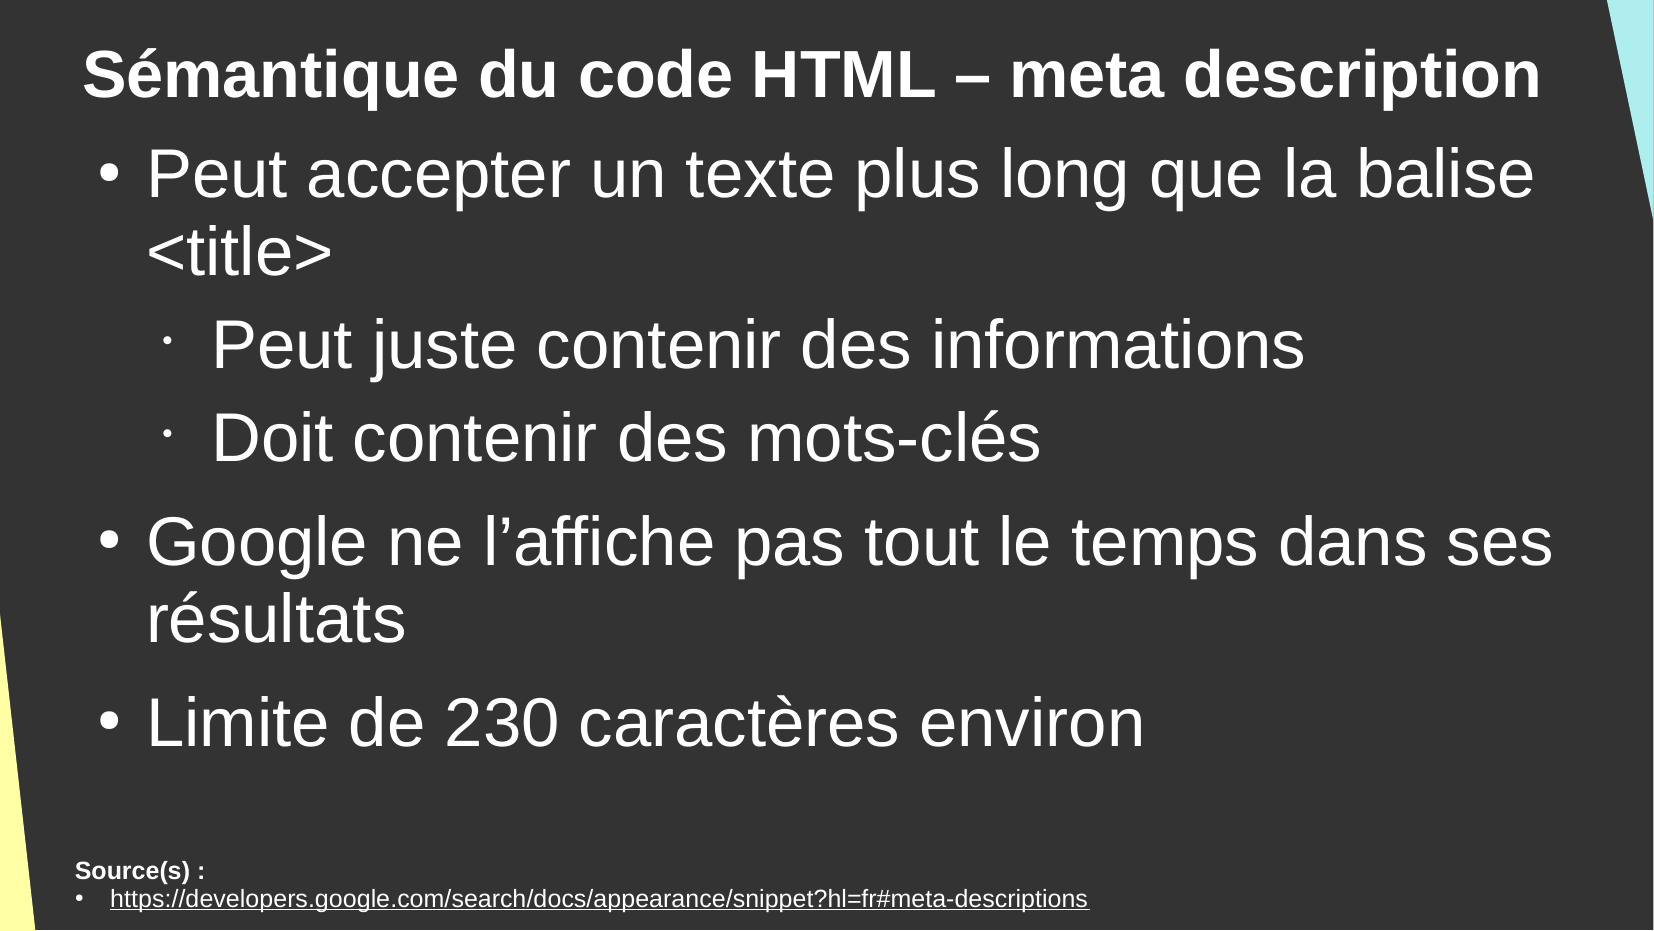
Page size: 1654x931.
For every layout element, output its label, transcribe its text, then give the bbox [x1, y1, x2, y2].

title Sémantique du code HTML – meta description [82, 36, 1571, 114]
text_box Source(s) : https://developers.google.com/search/docs/appearance/snippet?hl=fr#meta-descriptions [60, 821, 1546, 921]
list Peut accepter un texte plus long que la balise <title> Peut juste contenir des informations Doit contenir des mots-clés Google ne l’affiche pas tout le temps dans ses résultats Limite de 230 caractères environ [80, 135, 1595, 768]
text_box [0, 614, 36, 931]
text_box [1606, 0, 1654, 224]
